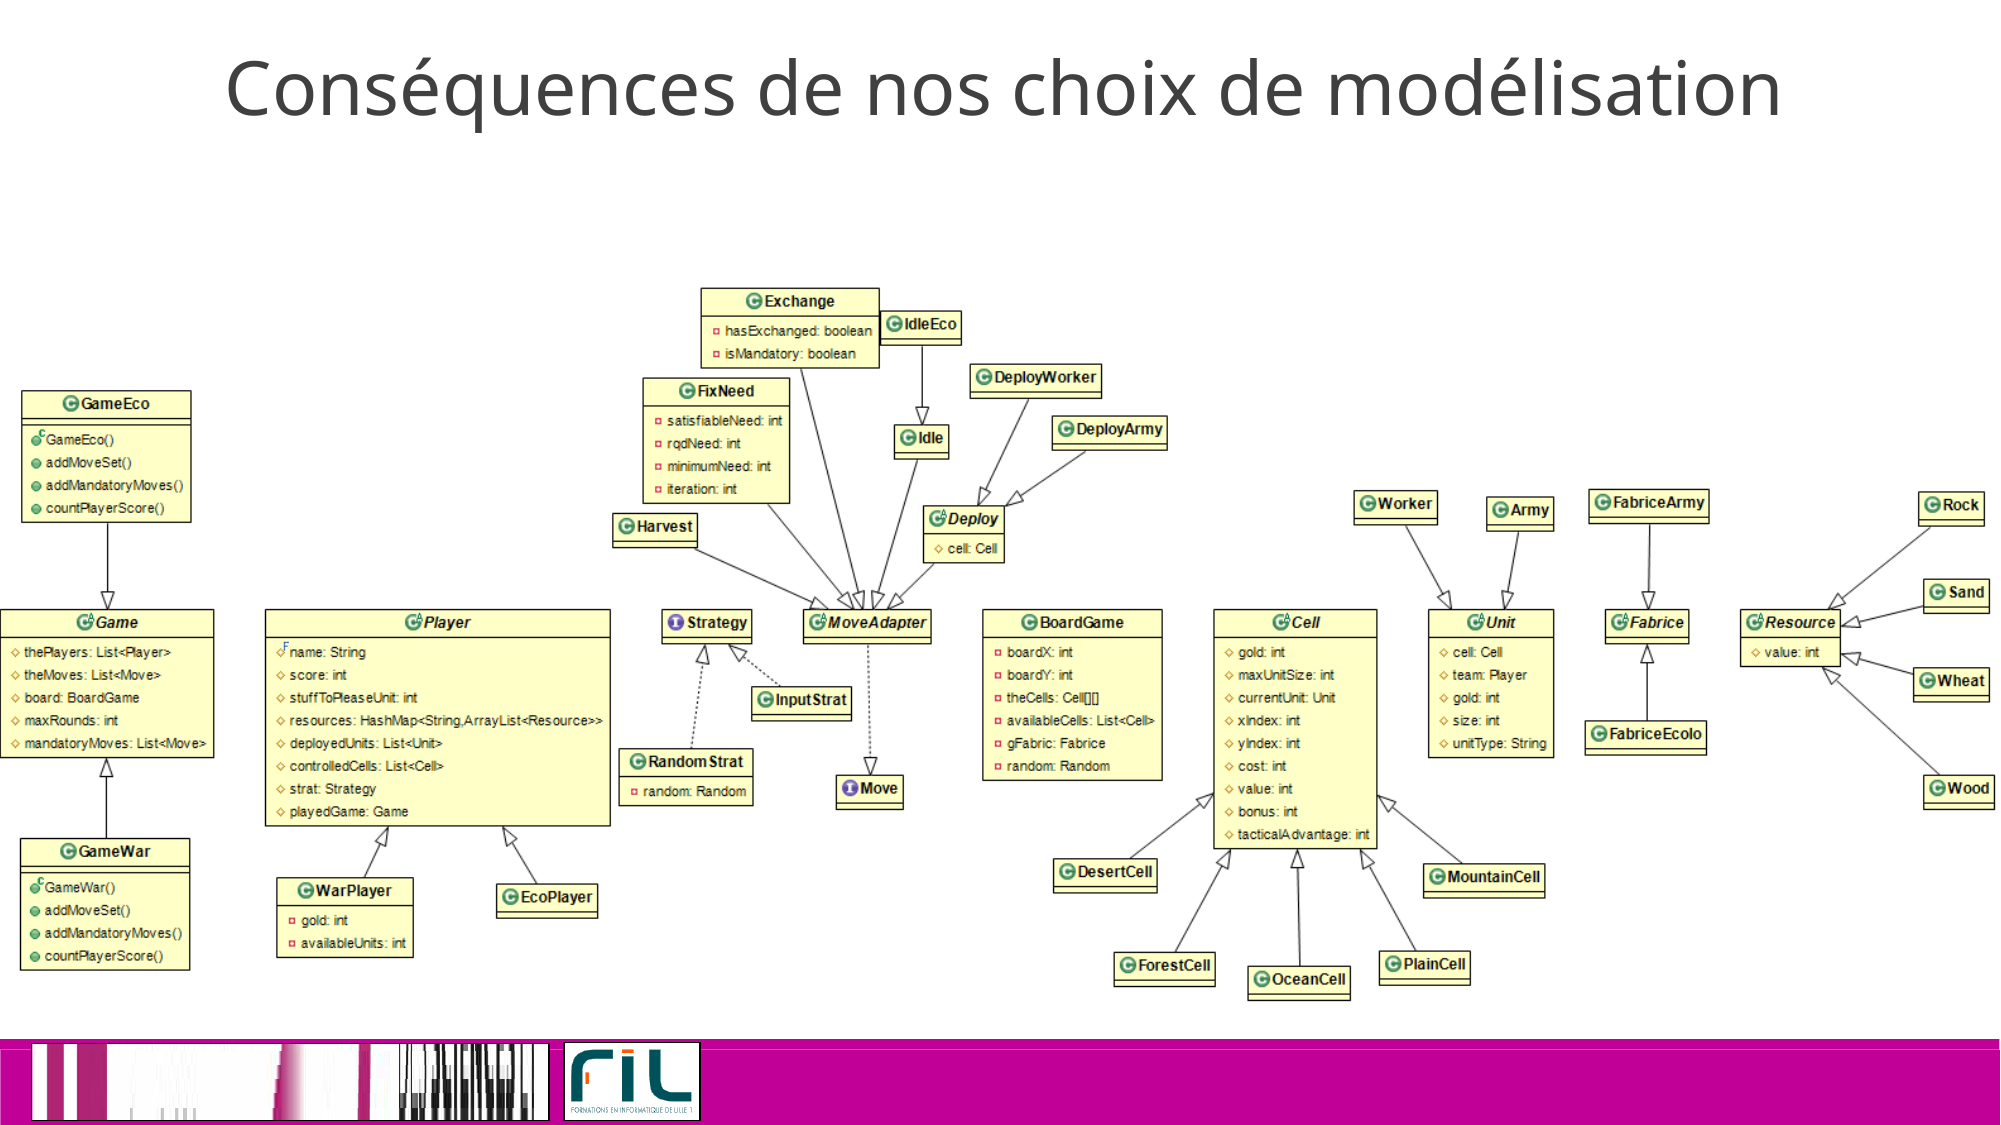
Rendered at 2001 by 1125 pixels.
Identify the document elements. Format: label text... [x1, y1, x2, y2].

picture [32, 1044, 549, 1120]
picture [0, 285, 1999, 1005]
picture [564, 1043, 699, 1120]
title Conséquences de nos choix de modélisation [180, 47, 1831, 284]
